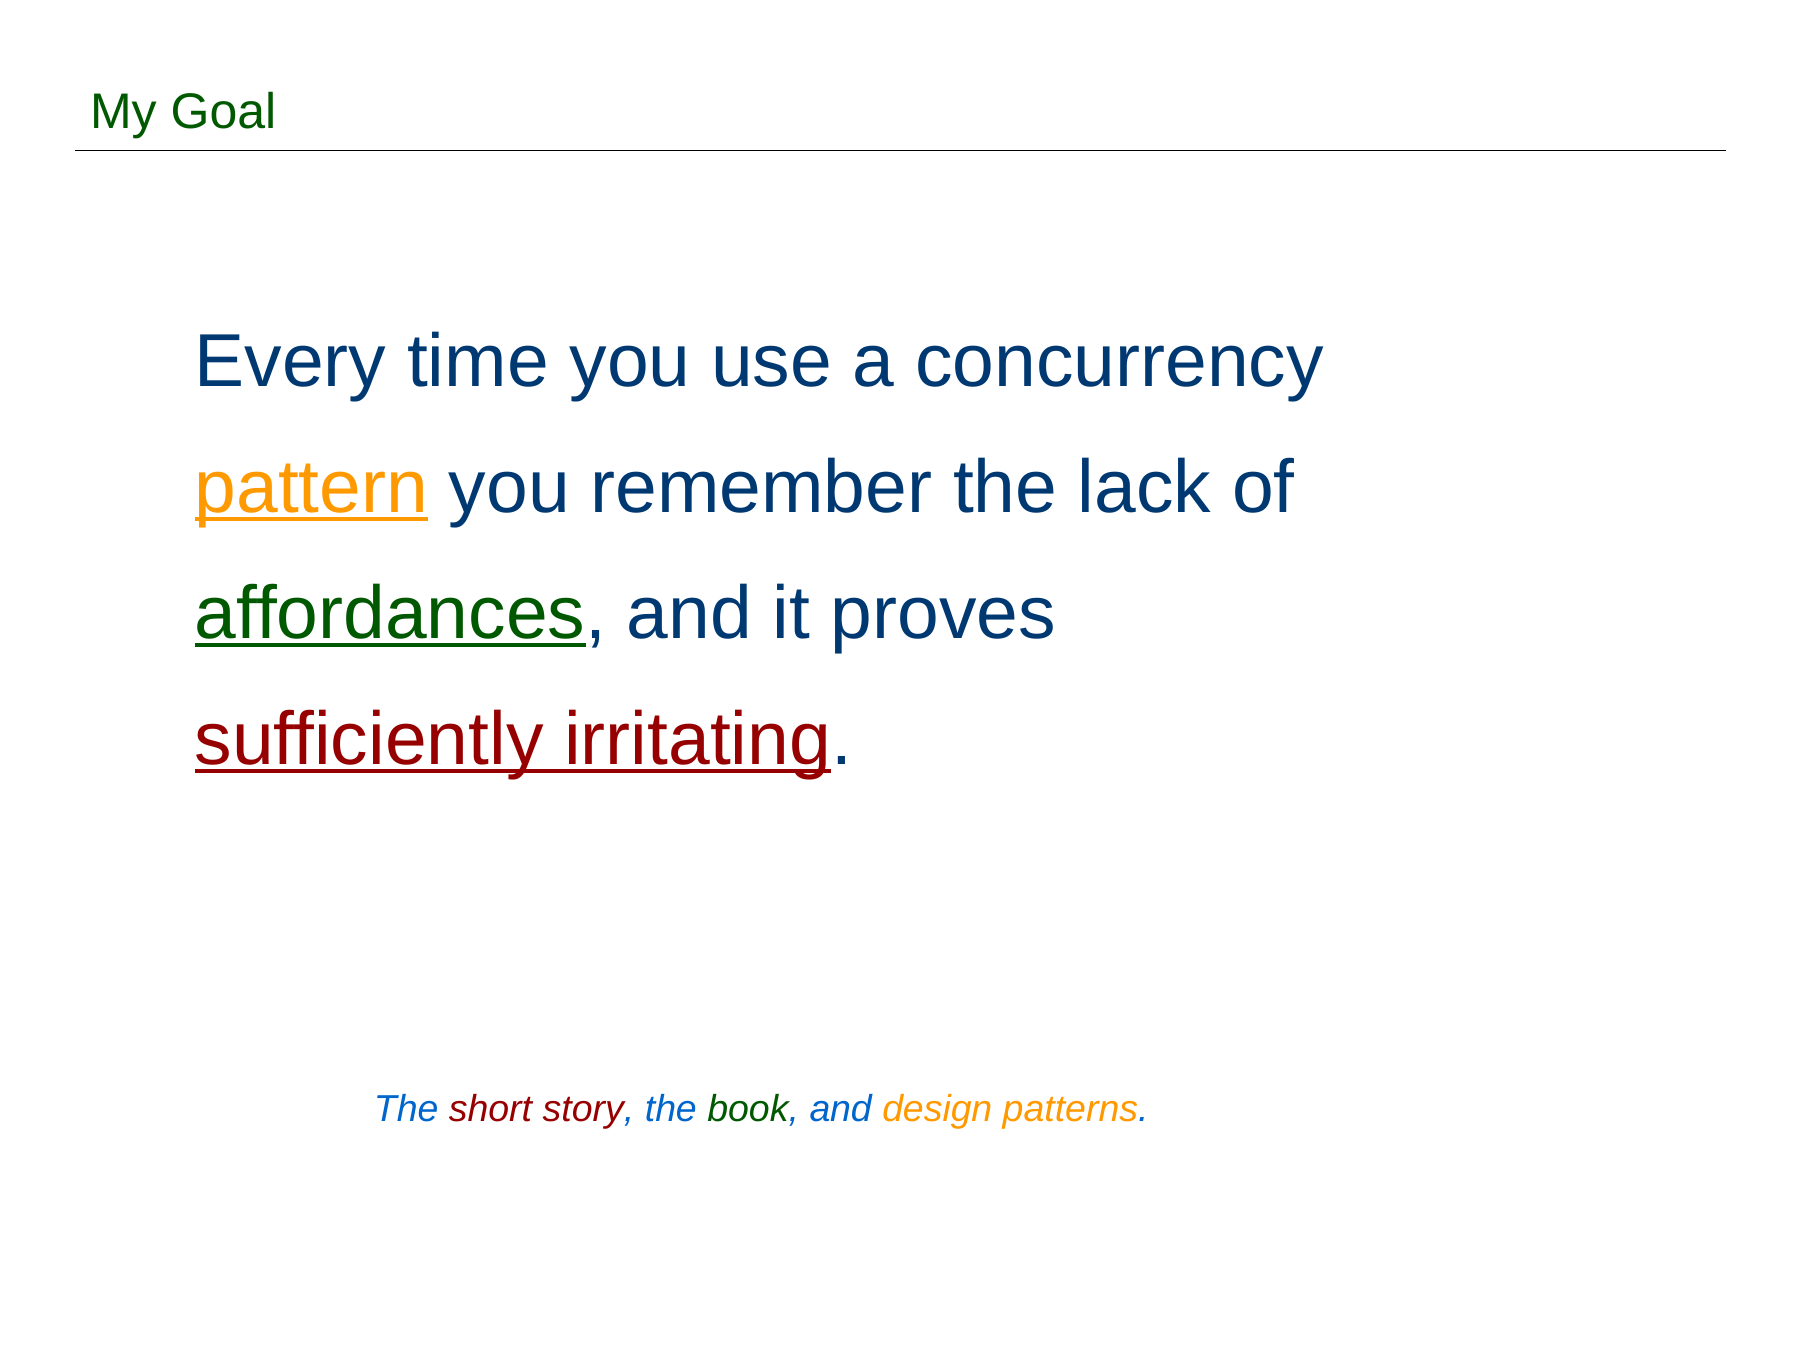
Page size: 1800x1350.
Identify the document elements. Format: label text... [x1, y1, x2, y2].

text_box Every time you use a concurrency pattern you remember the lack of affordances, and it proves sufficiently irritating. [179, 269, 1441, 811]
title My Goal [90, 38, 1710, 147]
text_box The short story, the book, and design patterns. [359, 1080, 1560, 1137]
